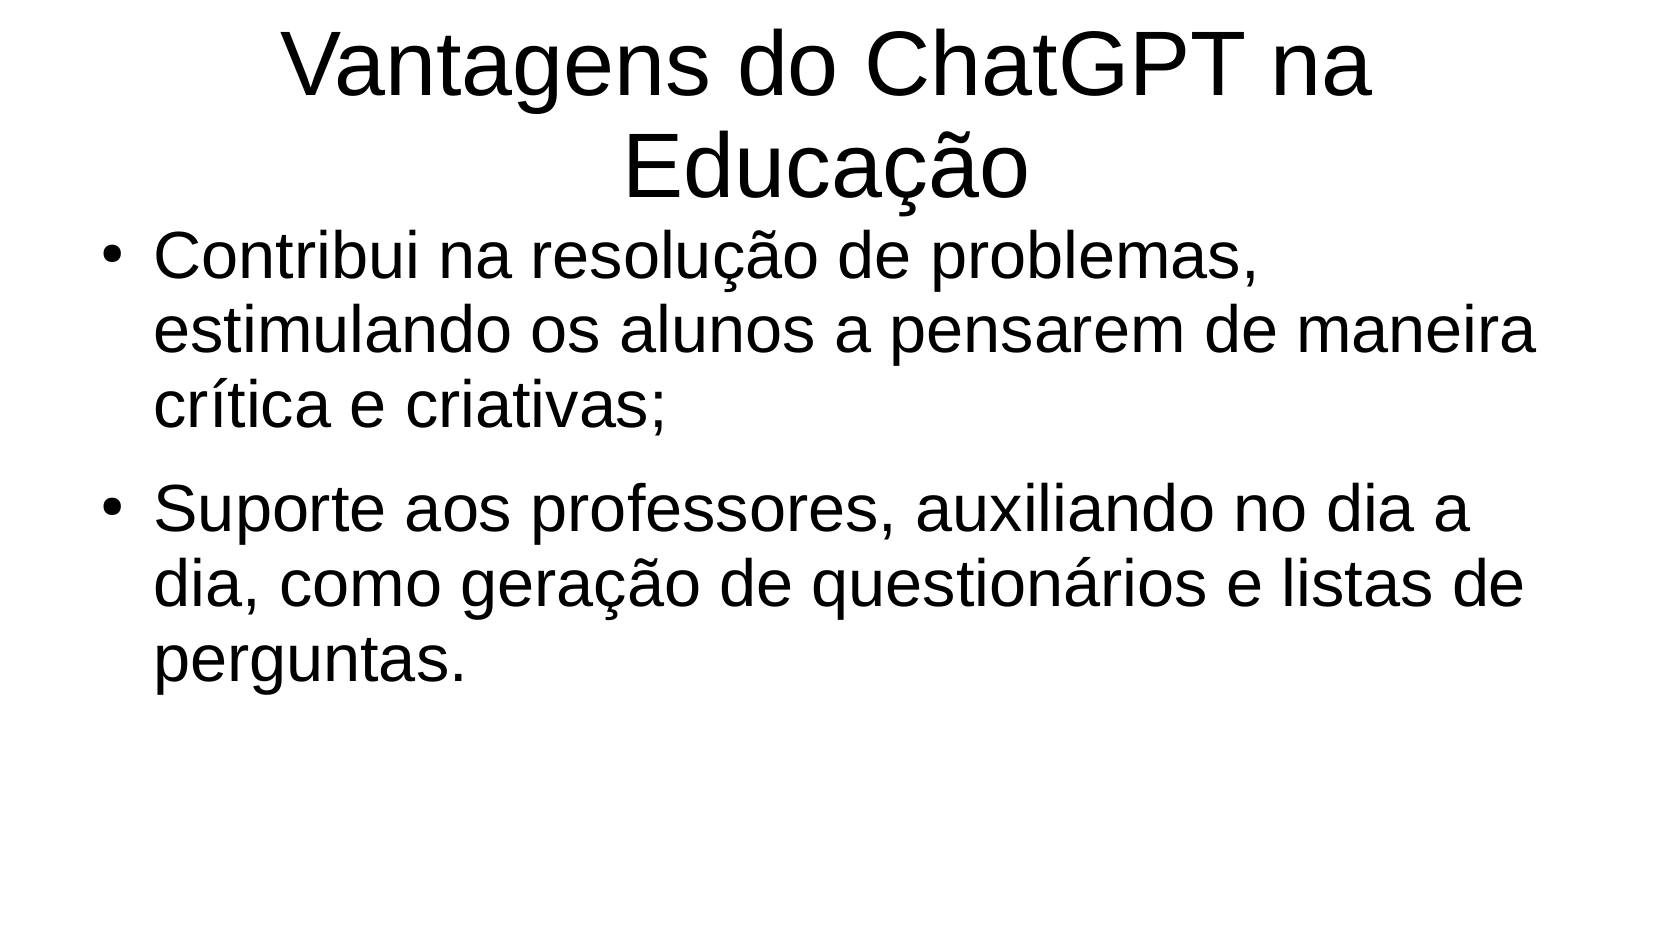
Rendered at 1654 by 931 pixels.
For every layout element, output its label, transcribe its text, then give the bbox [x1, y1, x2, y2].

list Contribui na resolução de problemas, estimulando os alunos a pensarem de maneira crítica e criativas; Suporte aos professores, auxiliando no dia a dia, como geração de questionários e listas de perguntas. [82, 217, 1571, 758]
title Vantagens do ChatGPT na Educação [82, 12, 1571, 217]
